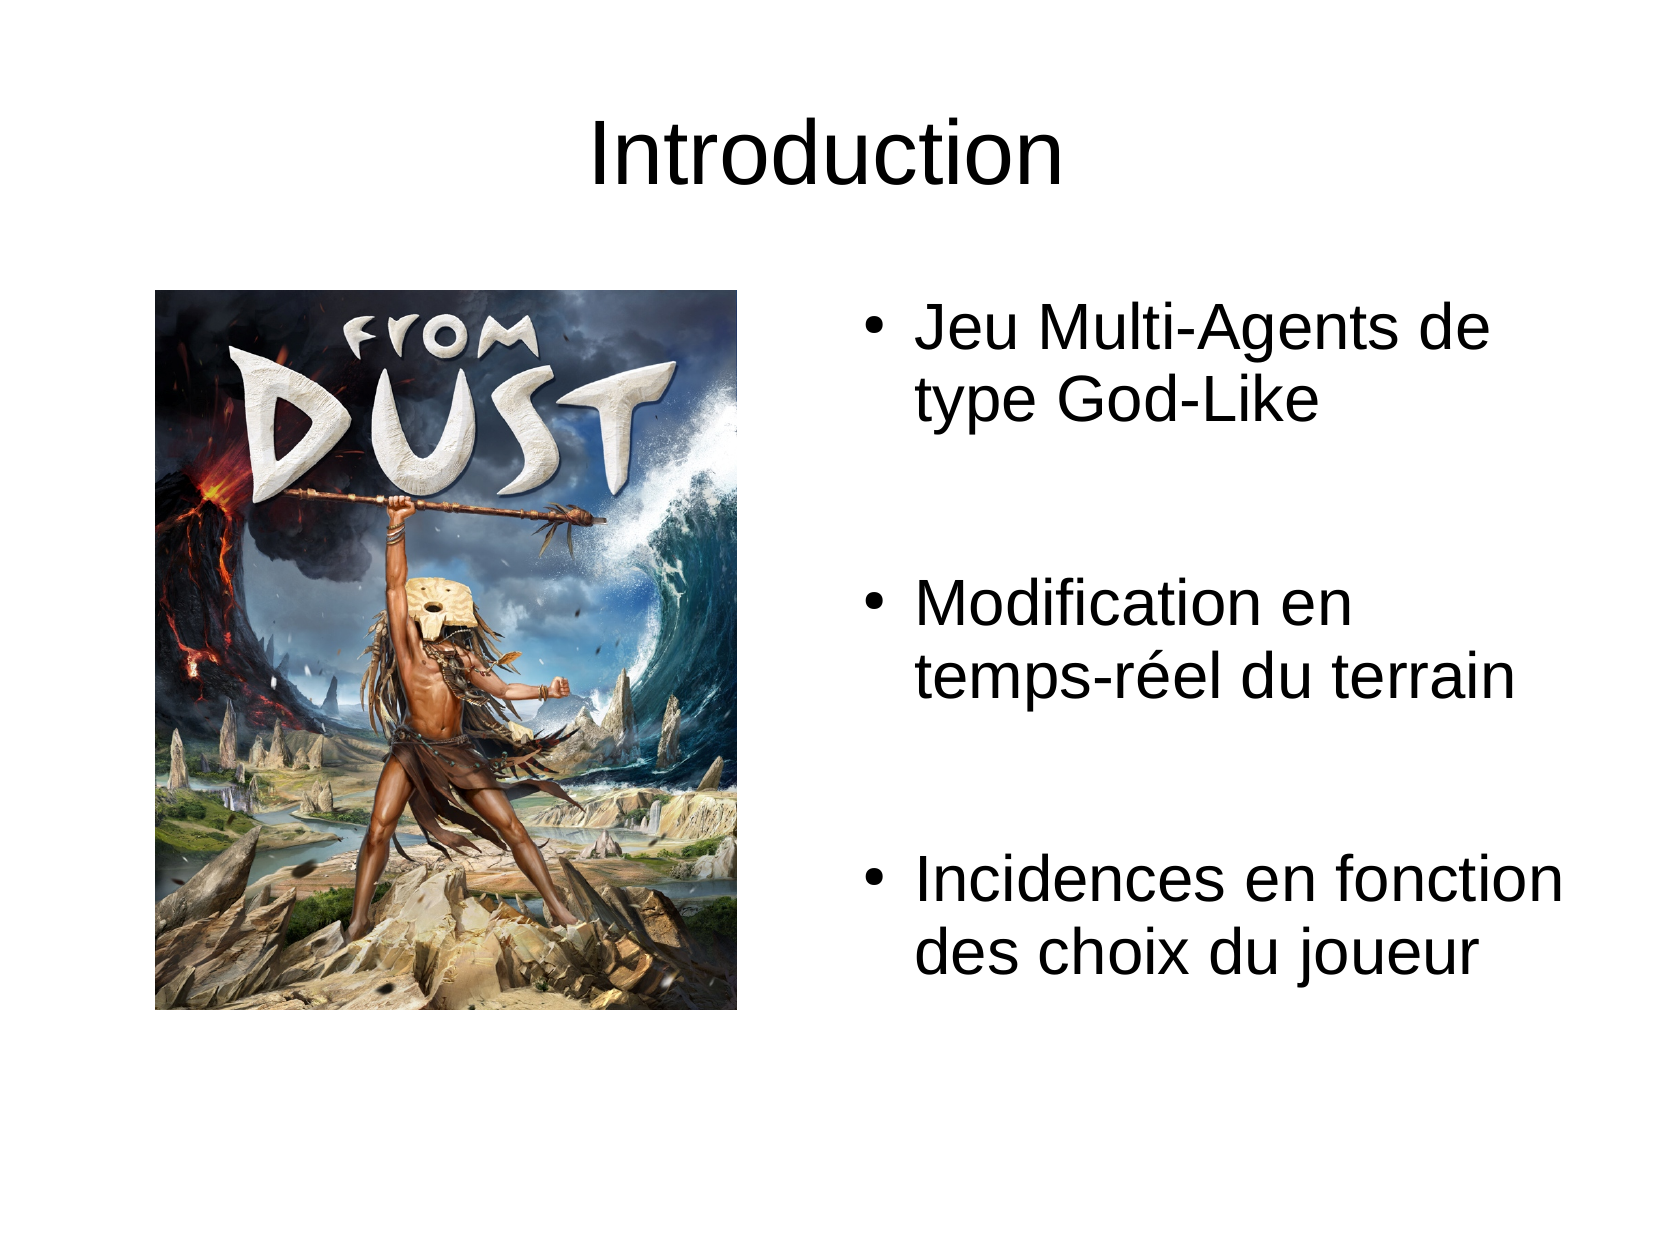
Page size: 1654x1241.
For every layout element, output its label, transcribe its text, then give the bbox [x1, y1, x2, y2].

picture [155, 290, 737, 1010]
list Jeu Multi-Agents de type God-Like Modification en temps-réel du terrain Incidences en fonction des choix du joueur [845, 290, 1572, 1010]
title Introduction [82, 49, 1571, 257]
